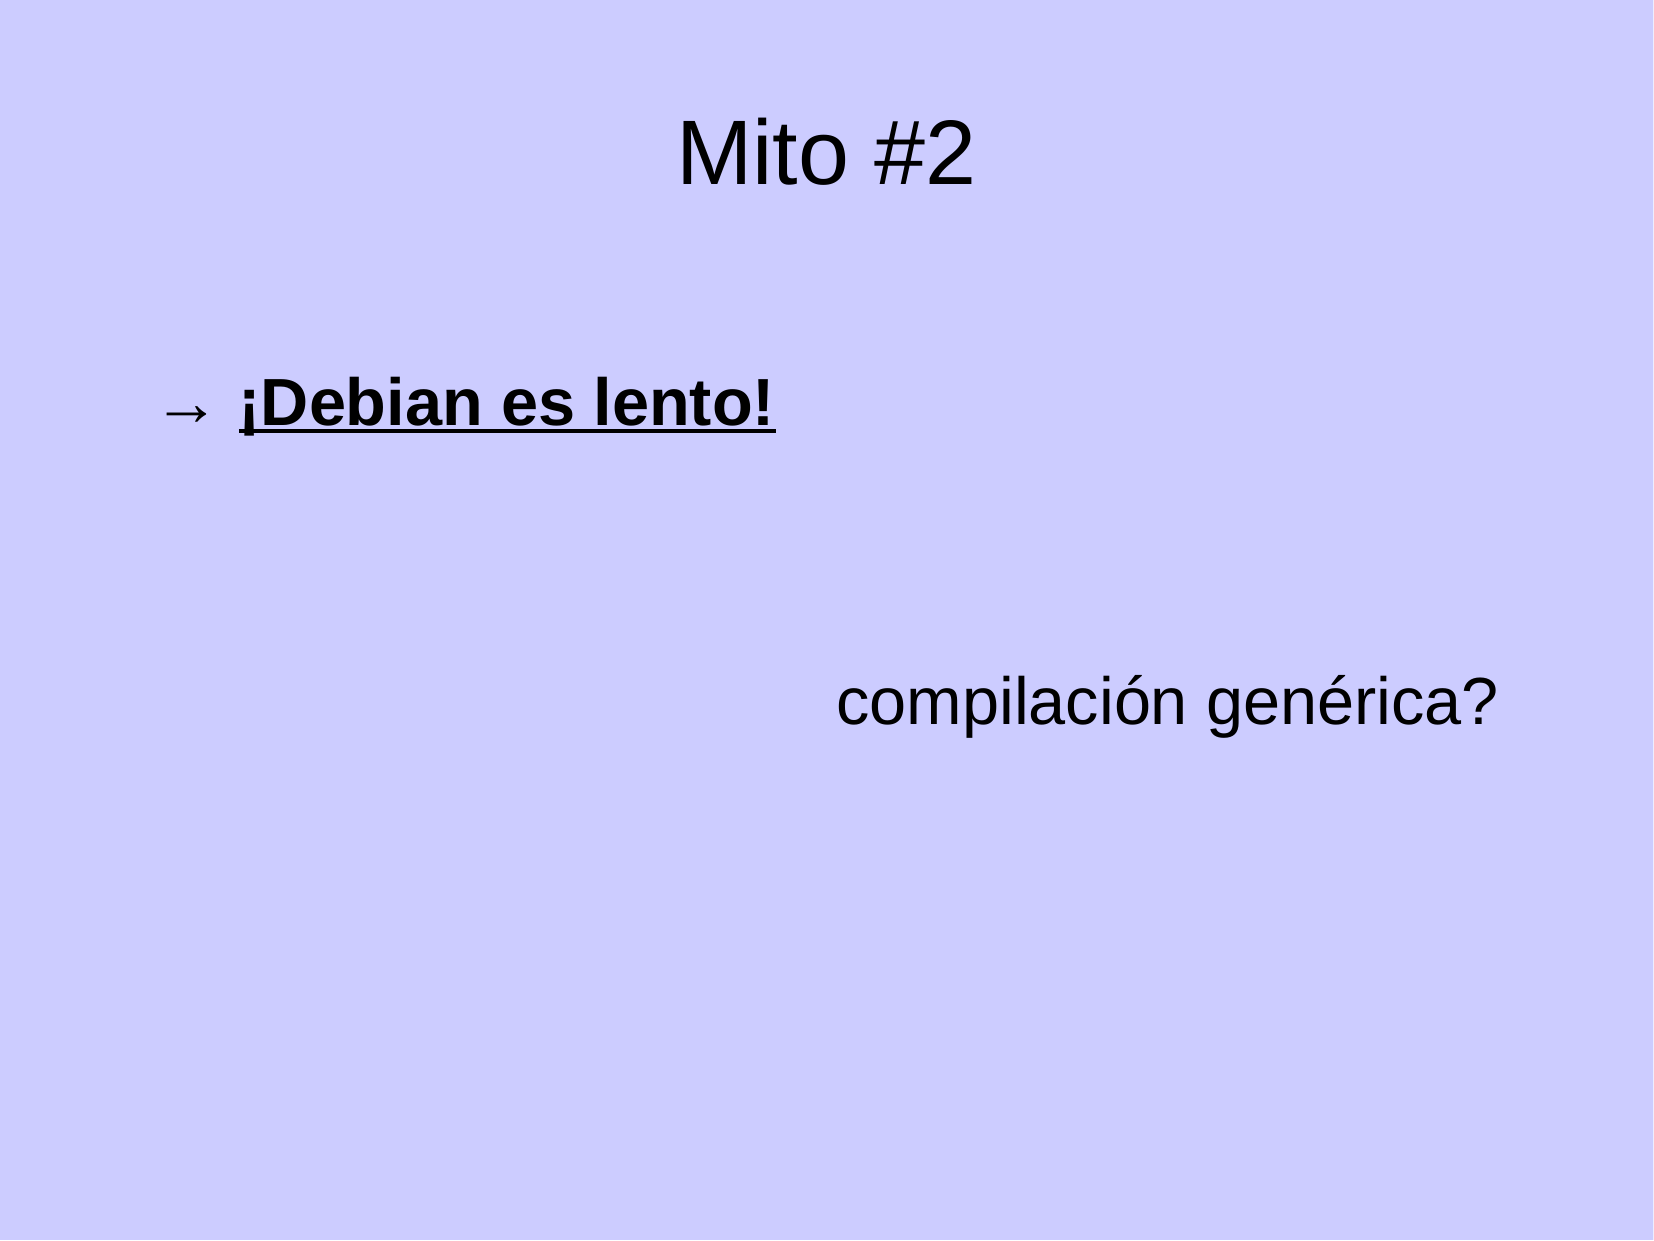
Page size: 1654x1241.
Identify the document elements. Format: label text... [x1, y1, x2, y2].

list → ¡Debian es lento! compilación genérica? [82, 290, 1571, 1010]
title Mito #2 [82, 49, 1571, 257]
